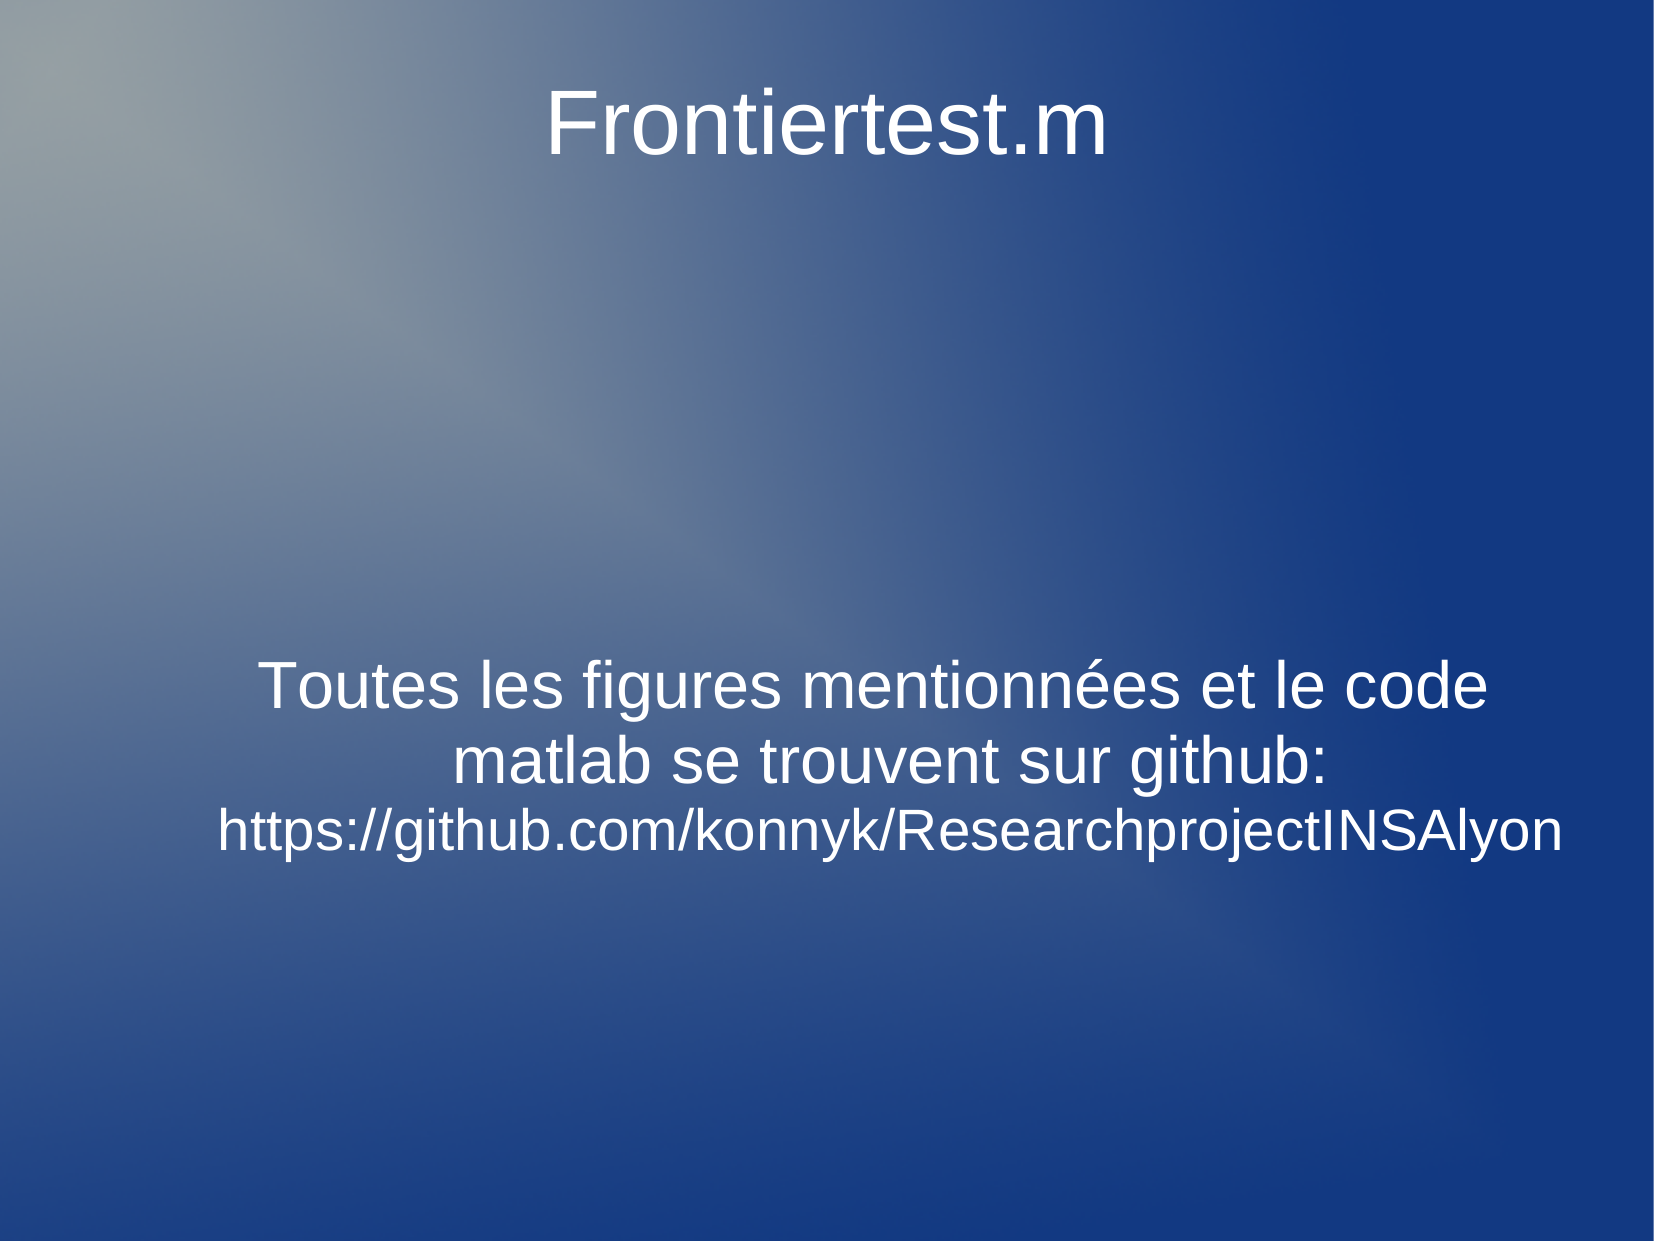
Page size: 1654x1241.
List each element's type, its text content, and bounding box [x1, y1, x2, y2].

subtitle Toutes les figures mentionnées et le code matlab se trouvent sur github: https://github.com/konnyk/ResearchprojectINSAlyon [178, 364, 1570, 1147]
title Frontiertest.m [121, 19, 1534, 227]
picture [0, 0, 1654, 1241]
